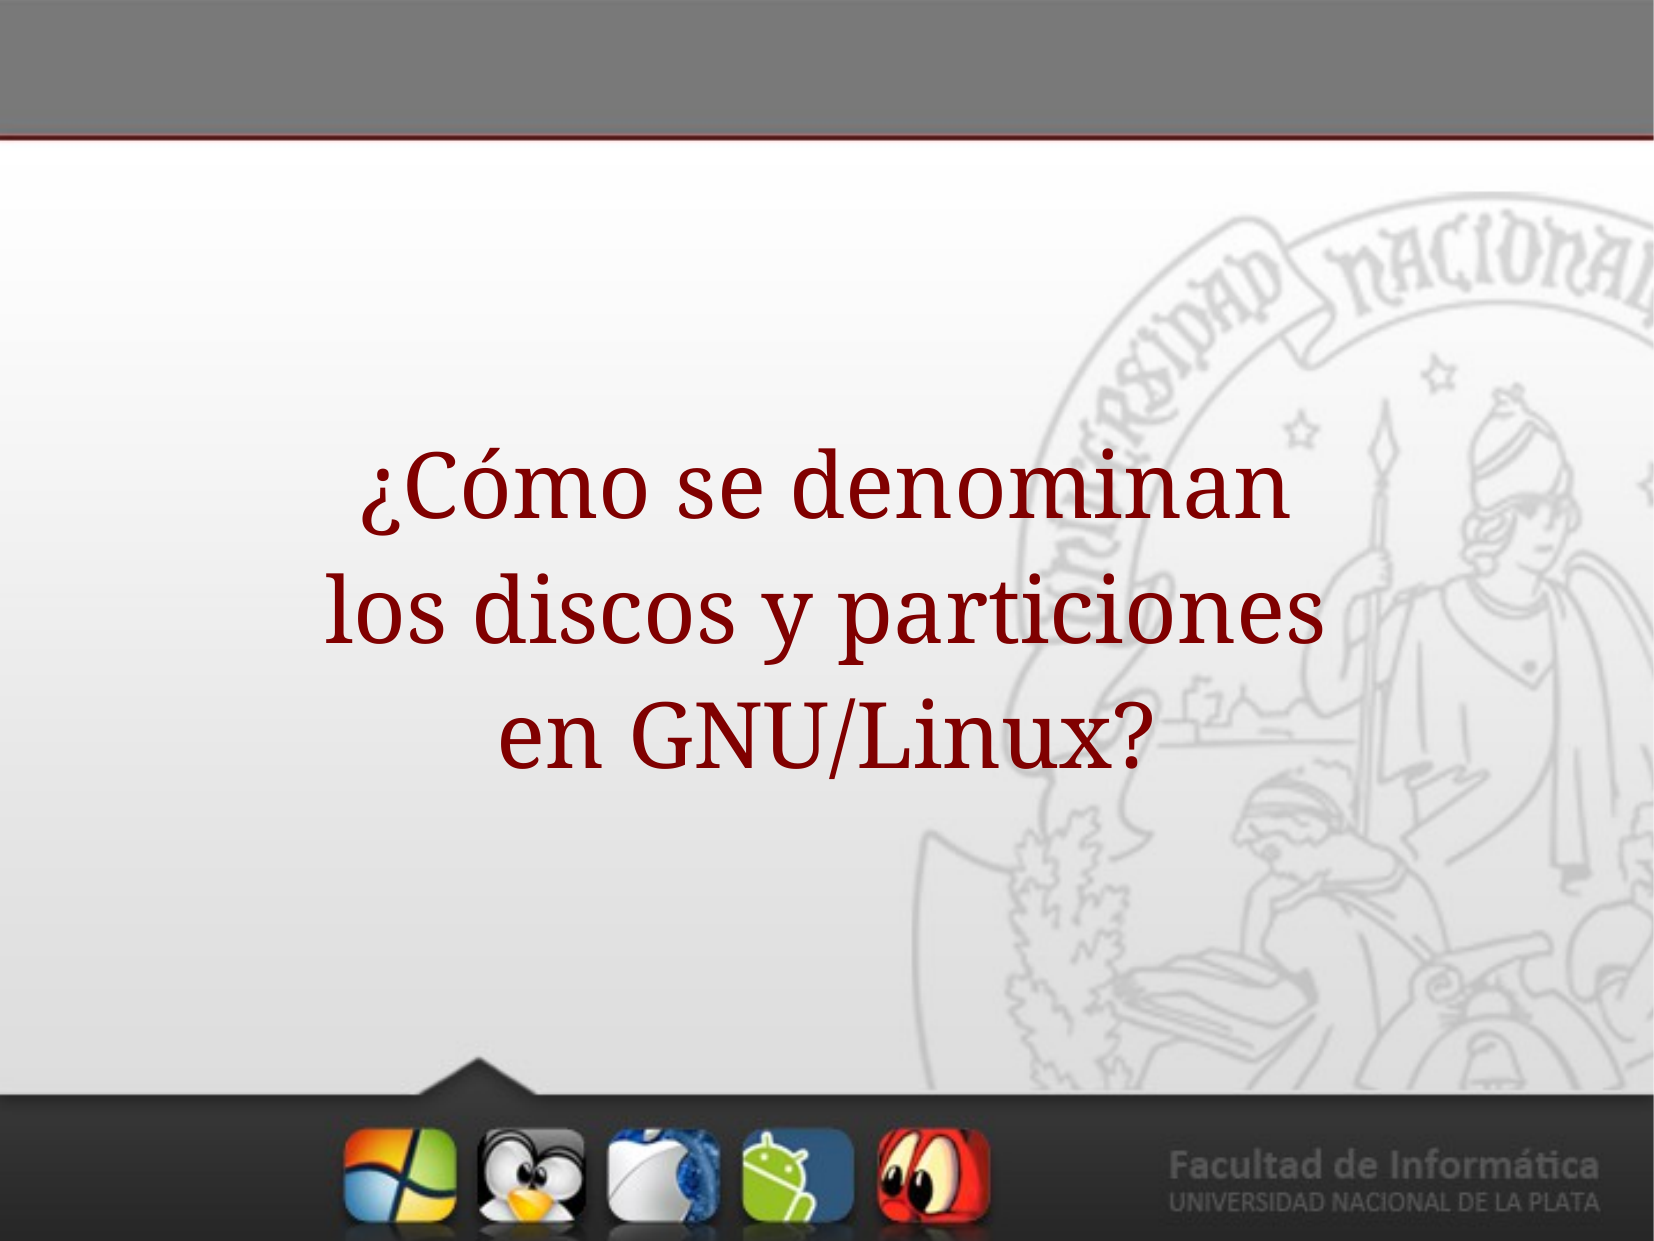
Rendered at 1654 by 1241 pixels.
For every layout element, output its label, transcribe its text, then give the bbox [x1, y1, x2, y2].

subtitle ¿Cómo se denominan los discos y particiones en GNU/Linux? [82, 153, 1571, 1063]
picture [0, 0, 1654, 1241]
